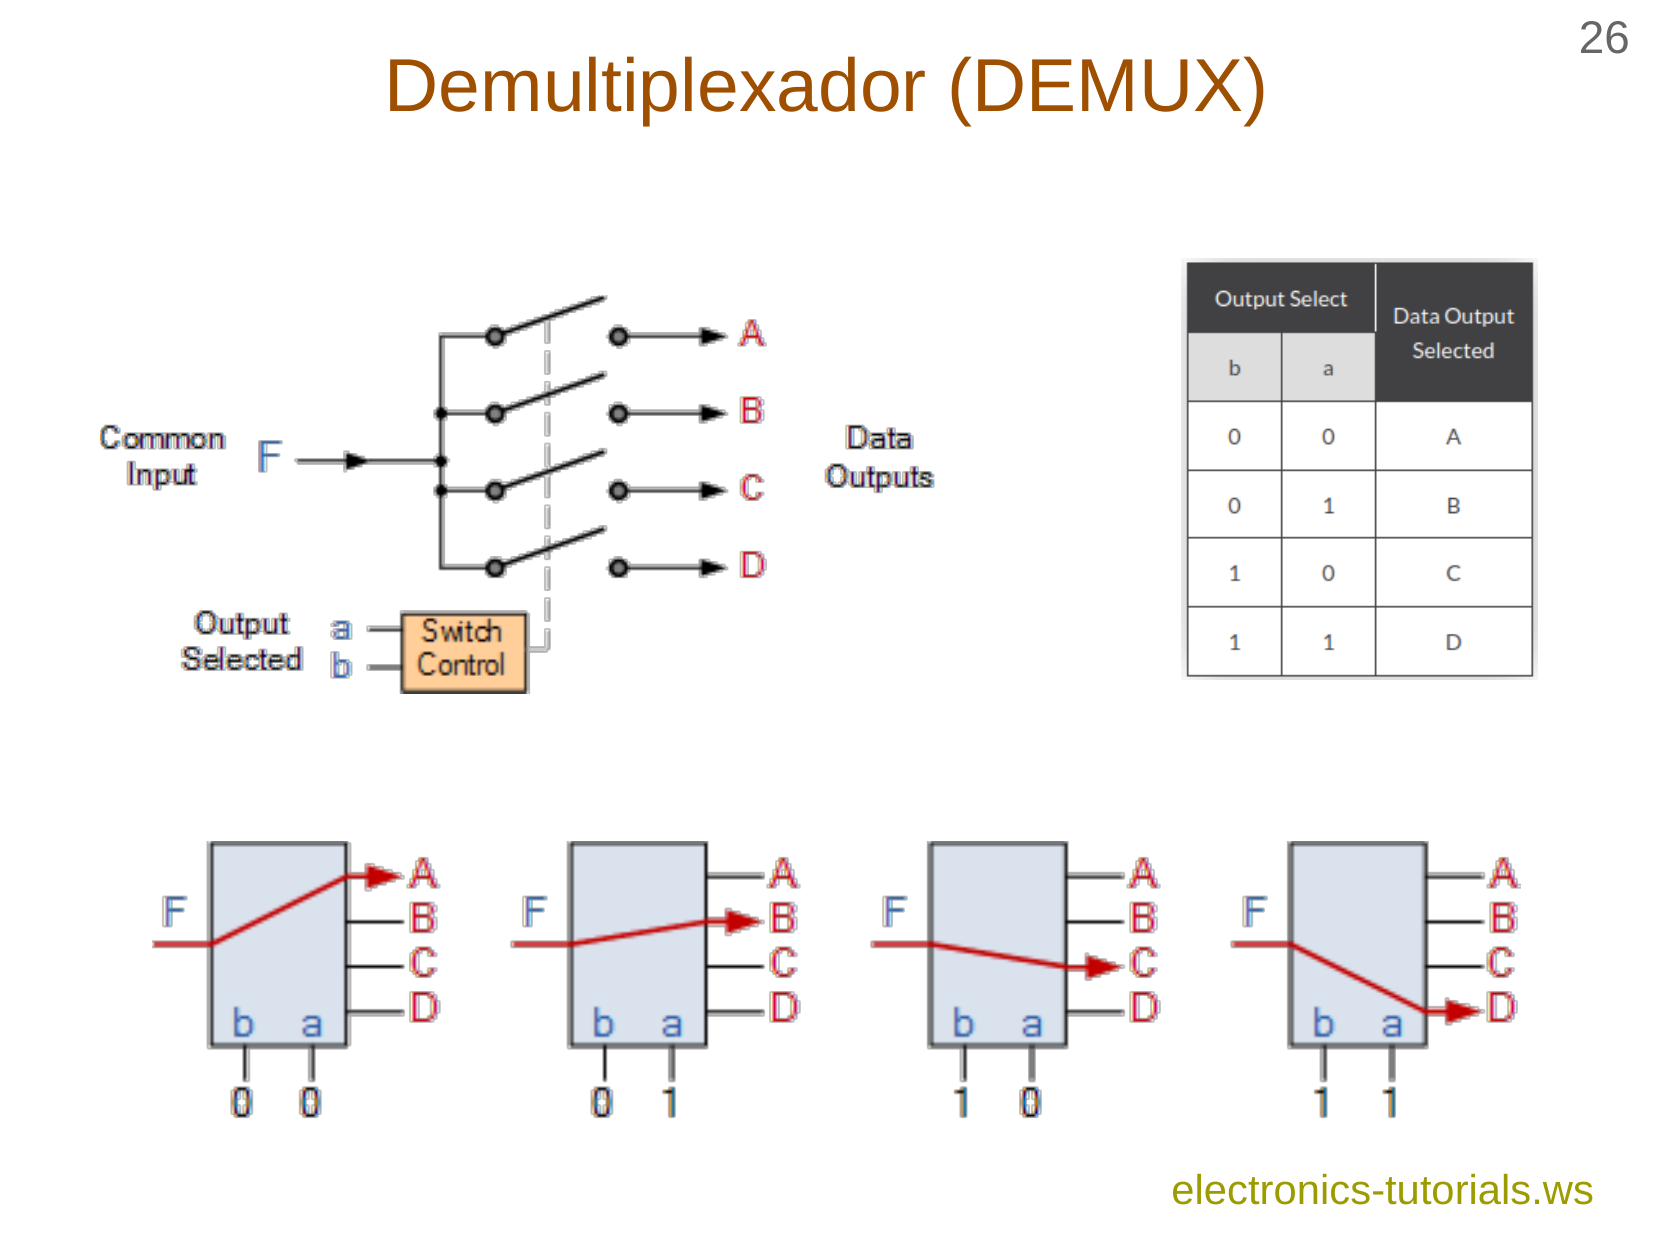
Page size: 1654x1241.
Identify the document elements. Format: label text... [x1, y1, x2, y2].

picture [152, 841, 1521, 1133]
picture [1181, 258, 1538, 680]
text_box electronics-tutorials.ws [959, 1159, 1610, 1241]
title Demultiplexador (DEMUX) [59, 29, 1595, 148]
picture [100, 295, 937, 694]
